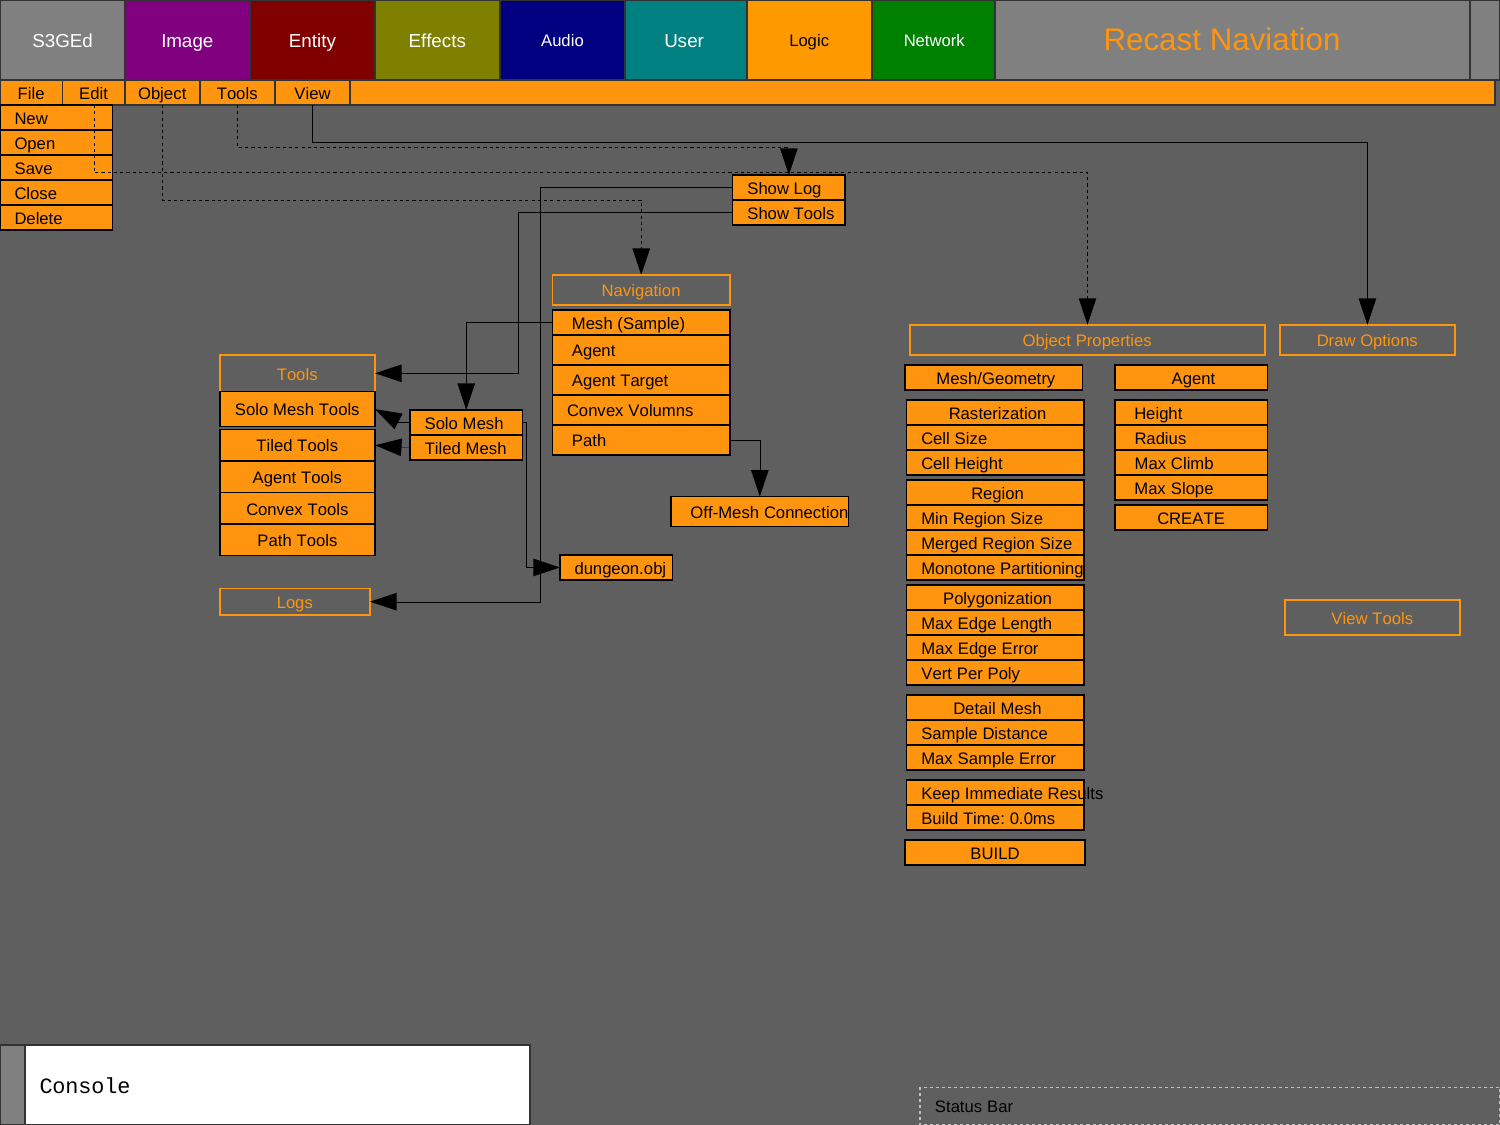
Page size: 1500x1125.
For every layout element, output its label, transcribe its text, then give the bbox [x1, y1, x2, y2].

text_box Height [1114, 400, 1268, 426]
text_box Recast Naviation [1144, 19, 1300, 57]
text_box Agent [1114, 365, 1268, 391]
text_box Solo Mesh [409, 409, 523, 434]
text_box Vert Per Poly [906, 660, 1085, 686]
text_box Path [552, 426, 730, 456]
text_box Save [0, 154, 113, 179]
text_box Region [906, 479, 1085, 504]
text_box Logs [219, 588, 370, 616]
text_box Cell Size [906, 425, 1085, 450]
text_box dungeon.obj [559, 554, 673, 580]
text_box Path Tools [220, 523, 376, 556]
text_box Detail Mesh [906, 695, 1085, 720]
text_box Delete [0, 204, 113, 230]
text_box Tiled Tools [220, 429, 376, 460]
text_box View [275, 79, 349, 105]
text_box Edit [62, 79, 124, 105]
text_box Mesh (Sample) [552, 309, 730, 334]
text_box Build Time: 0.0ms [906, 804, 1085, 830]
text_box Agent [552, 334, 730, 364]
text_box Convex Tools [220, 493, 376, 523]
text_box Draw Options [1279, 324, 1456, 355]
text_box Max Slope [1114, 475, 1268, 501]
text_box Radius [1115, 425, 1268, 450]
text_box Convex Volumns [552, 395, 730, 426]
text_box Min Region Size [906, 504, 1085, 529]
text_box Polygonization [906, 585, 1085, 610]
text_box Agent Target [552, 364, 730, 395]
text_box Rasterization [906, 400, 1085, 425]
text_box Tools [199, 79, 275, 105]
text_box Monotone Partitioning [906, 554, 1085, 580]
text_box Max Edge Length [906, 610, 1085, 635]
text_box Navigation [552, 274, 730, 305]
text_box Open [0, 129, 113, 154]
text_box New [0, 104, 113, 129]
text_box BUILD [904, 839, 1085, 865]
text_box Close [0, 179, 113, 204]
text_box Show Log [732, 174, 846, 199]
text_box Object Properties [909, 324, 1266, 355]
text_box Tools [219, 354, 375, 392]
text_box CREATE [1114, 504, 1268, 530]
text_box Max Edge Error [906, 635, 1085, 660]
text_box [349, 79, 1495, 105]
text_box Object [124, 79, 199, 105]
text_box Solo Mesh Tools [220, 391, 376, 427]
text_box Tiled Mesh [409, 434, 523, 460]
text_box Show Tools [732, 199, 846, 225]
text_box Max Climb [1115, 450, 1268, 475]
text_box Cell Height [906, 450, 1085, 475]
text_box Merged Region Size [906, 529, 1085, 554]
text_box Off-Mesh Connection [670, 496, 849, 527]
text_box Sample Distance [906, 720, 1085, 744]
text_box View Tools [1284, 600, 1460, 635]
text_box File [0, 79, 62, 104]
text_box Max Sample Error [906, 744, 1085, 770]
text_box Agent Tools [220, 460, 376, 493]
text_box Mesh/Geometry [904, 365, 1083, 391]
text_box Keep Immediate Results [906, 779, 1085, 804]
